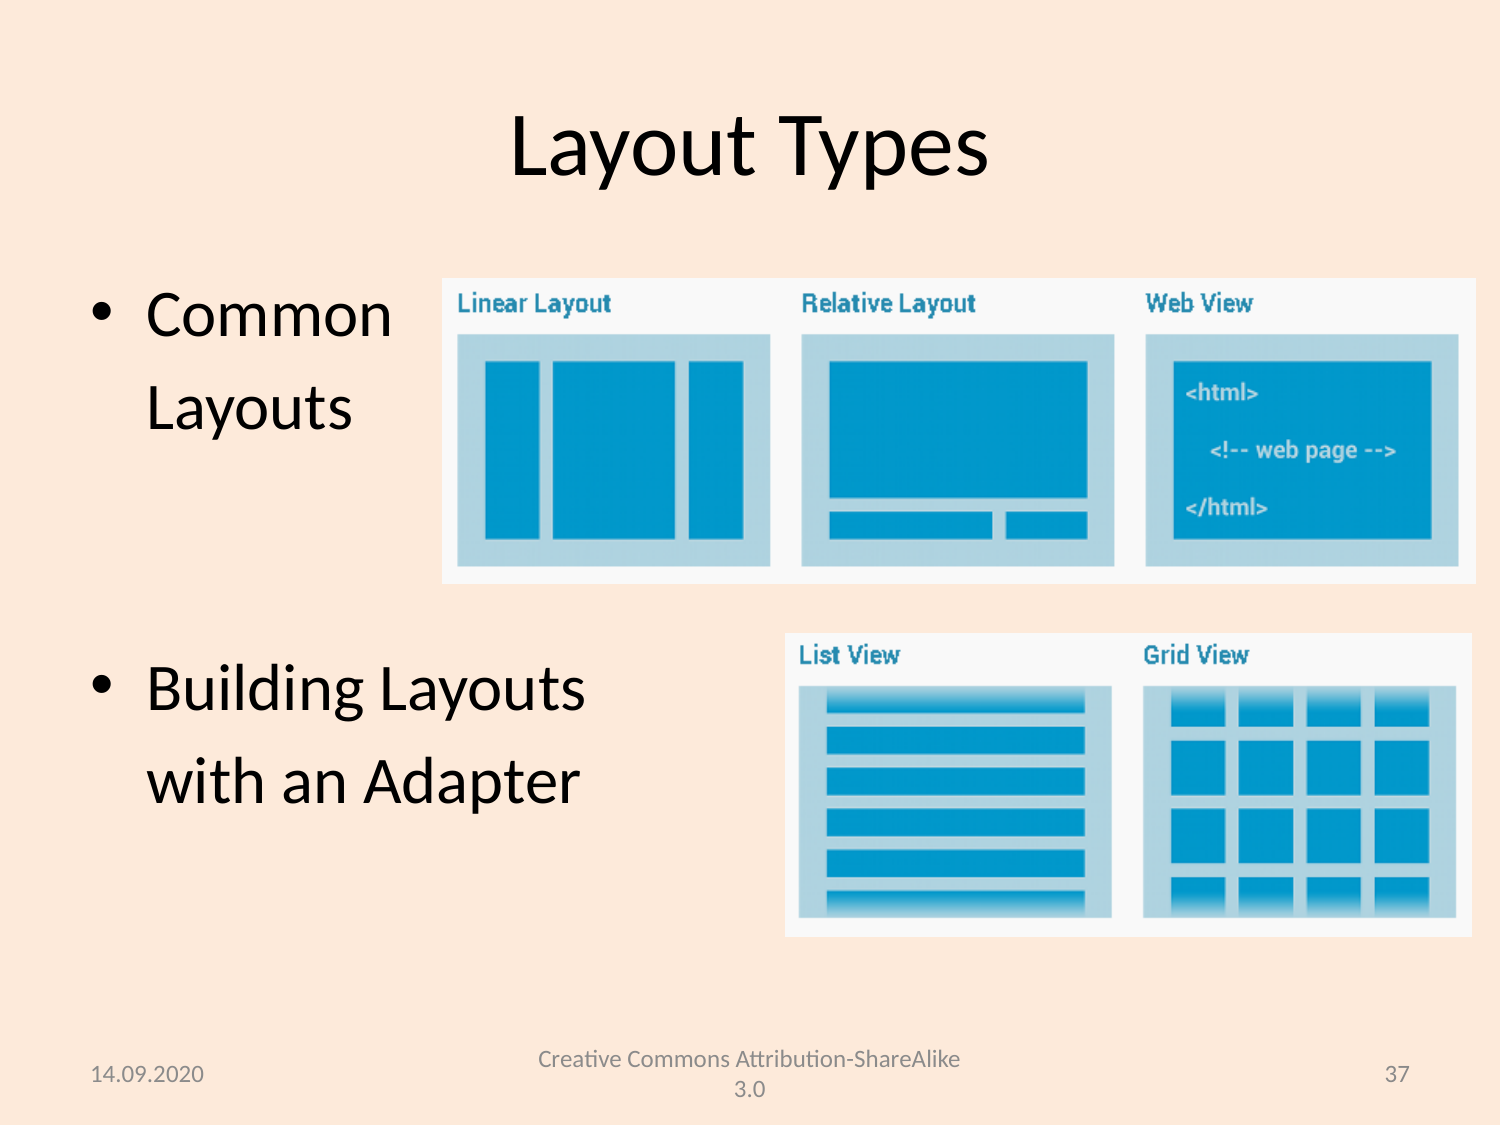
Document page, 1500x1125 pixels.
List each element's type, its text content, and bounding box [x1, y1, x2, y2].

slide_number <number> [1074, 1042, 1425, 1103]
title Layout Types [75, 45, 1425, 233]
footer Creative Commons Attribution-ShareAlike 3.0 [512, 1042, 988, 1103]
picture [442, 278, 1476, 584]
list Common Layouts Building Layouts with an Adapter [75, 262, 1425, 1005]
picture [785, 633, 1472, 937]
